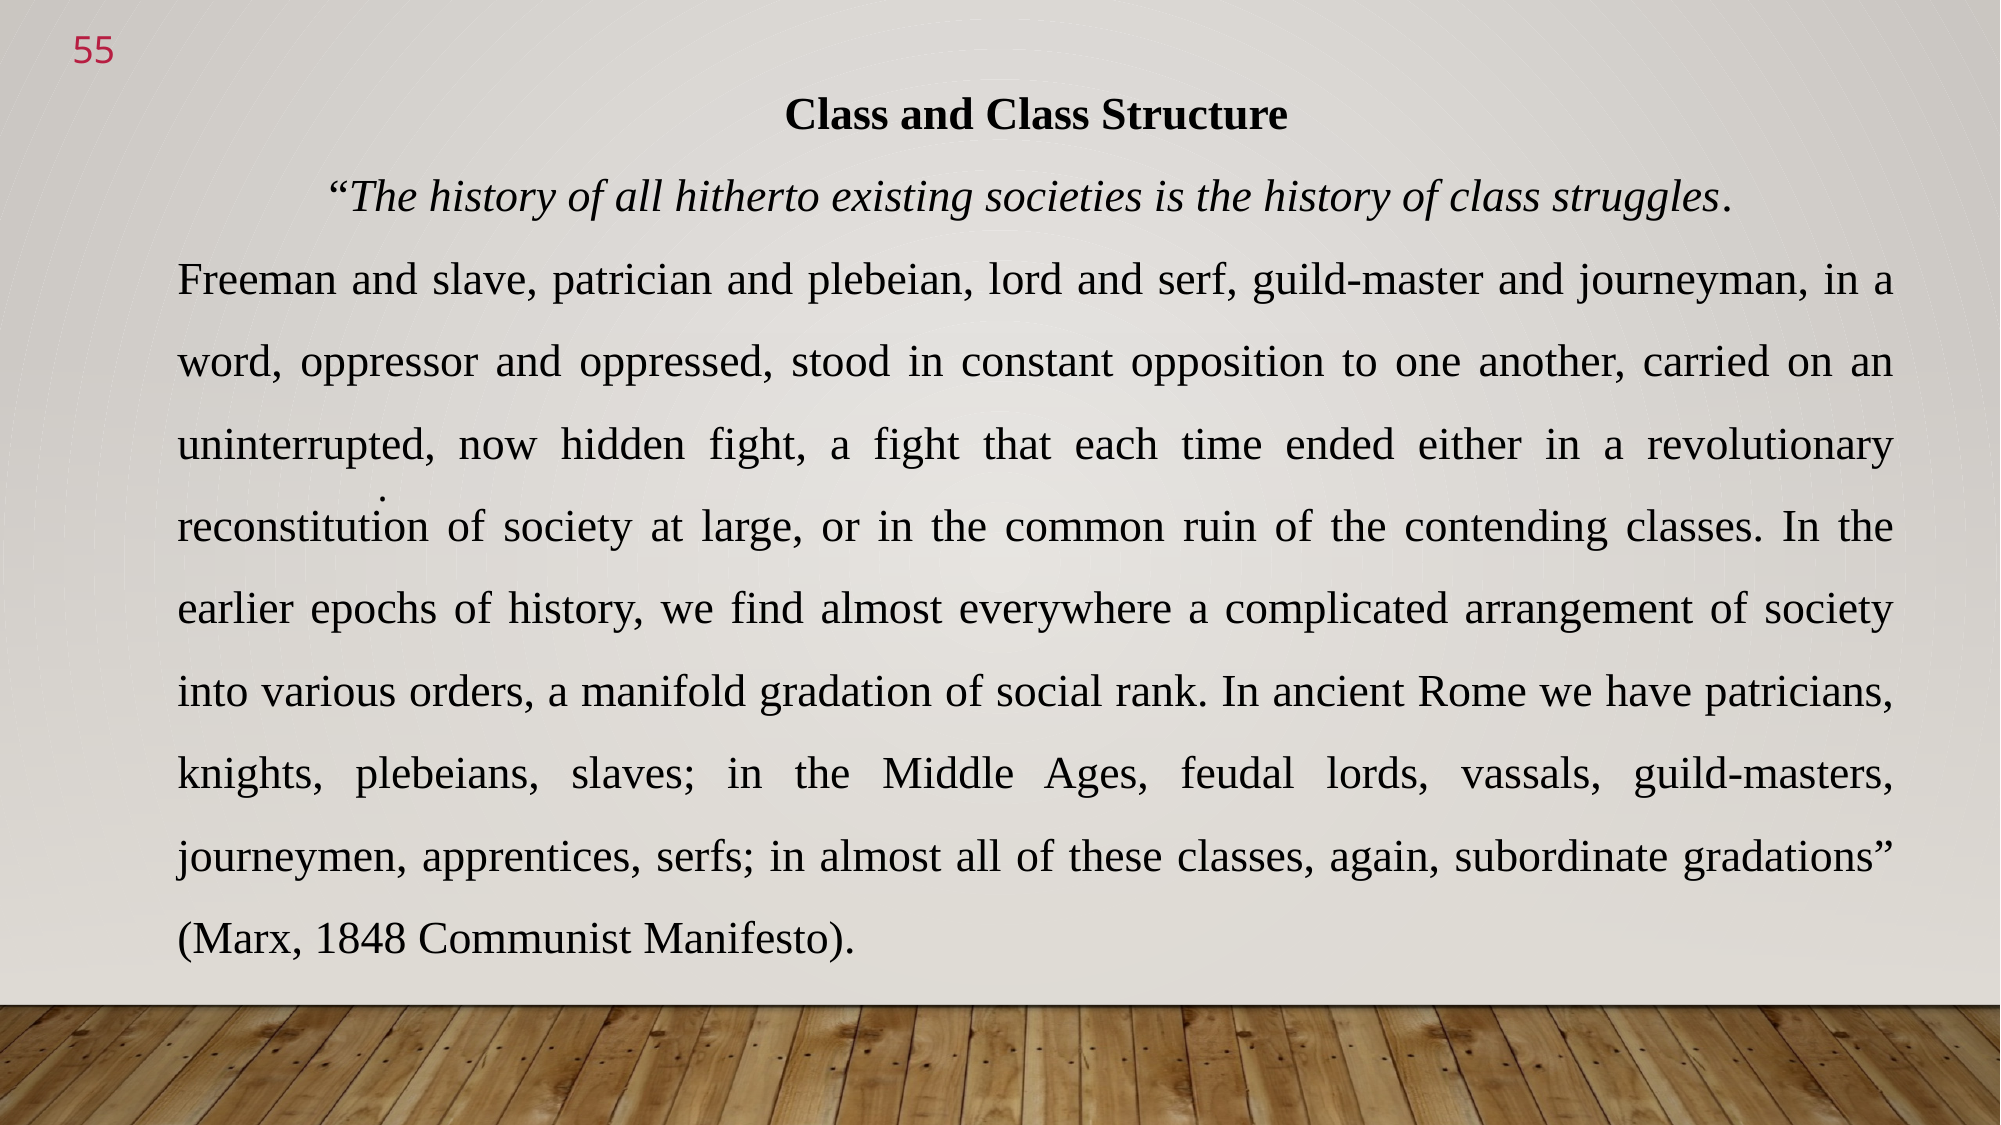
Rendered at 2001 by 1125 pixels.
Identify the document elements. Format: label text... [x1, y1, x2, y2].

slide_number 21 [0, 18, 131, 102]
text_box Class and Class Structure “The history of all hitherto existing societies is the history of class struggles. Freeman and slave, patrician and plebeian, lord and serf, guild-master and journeyman, in a word, oppressor and oppressed, stood in constant opposition to one another, carried on an uninterrupted, now hidden fight, a fight that each time ended either in a revolutionary reconstitution of society at large, or in the common ruin of the contending classes. In the earlier epochs of history, we find almost everywhere a complicated arrangement of society into various orders, a manifold gradation of social rank. In ancient Rome we have patricians, knights, plebeians, slaves; in the Middle Ages, feudal lords, vassals, guild-masters, journeymen, apprentices, serfs; in almost all of these classes, again, subordinate gradations” (Marx, 1848 Communist Manifesto). [87, 48, 1911, 971]
text_box . [363, 456, 1635, 517]
picture [0, 1005, 2000, 1125]
